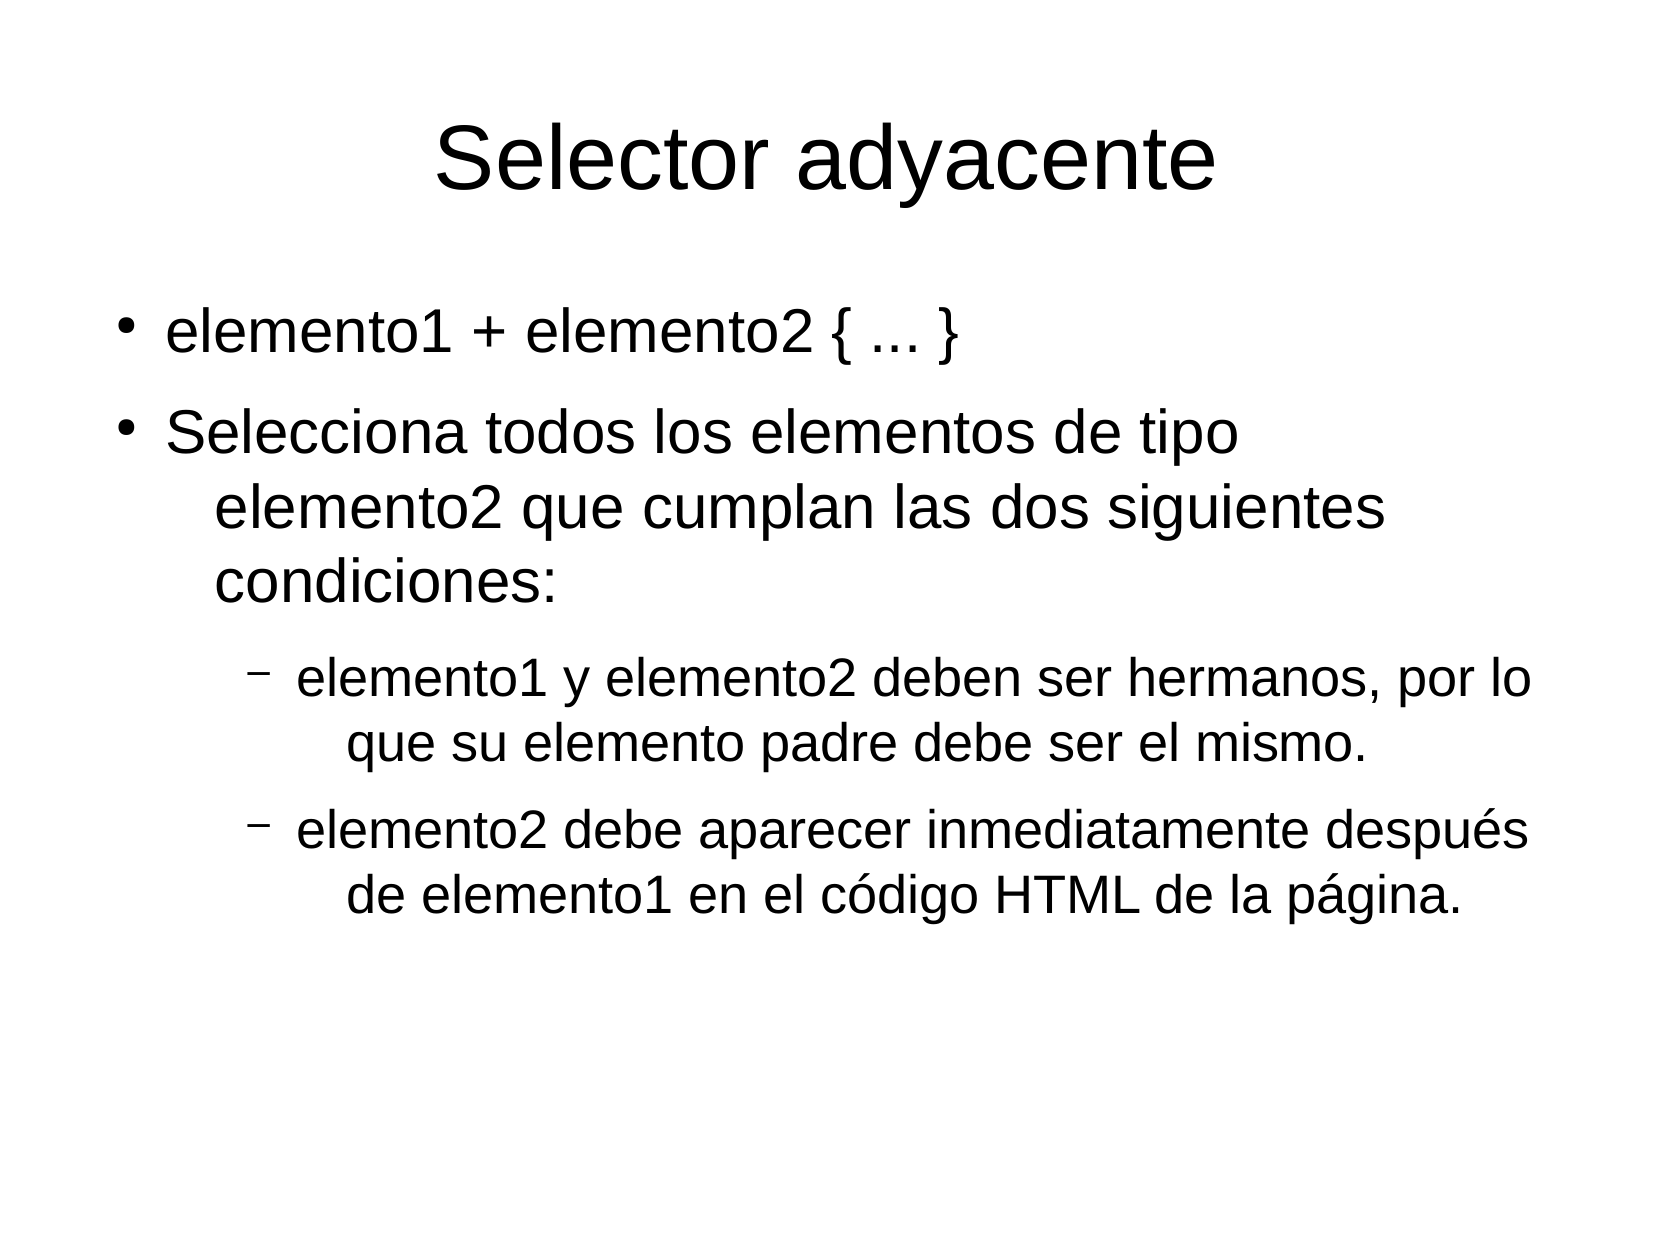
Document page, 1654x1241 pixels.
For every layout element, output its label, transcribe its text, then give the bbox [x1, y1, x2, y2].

title Selector adyacente [82, 49, 1571, 257]
list elemento1 + elemento2 { ... } Selecciona todos los elementos de tipo elemento2 que cumplan las dos siguientes condiciones: elemento1 y elemento2 deben ser hermanos, por lo que su elemento padre debe ser el mismo. elemento2 debe aparecer inmediatamente después de elemento1 en el código HTML de la página. [82, 290, 1538, 1010]
